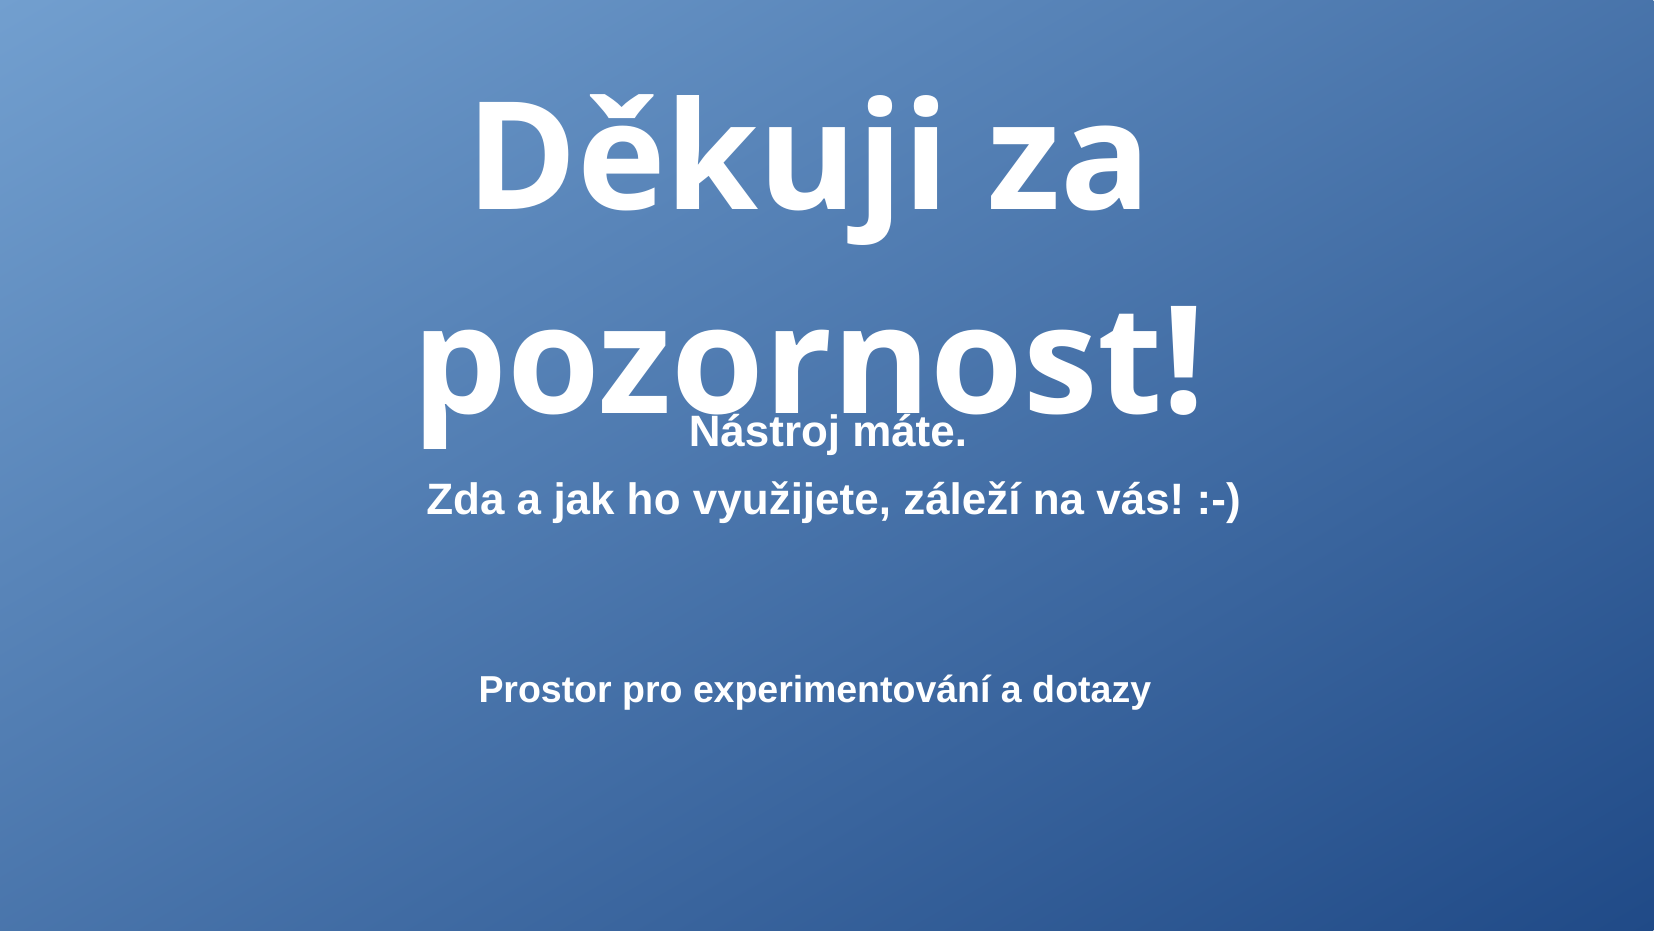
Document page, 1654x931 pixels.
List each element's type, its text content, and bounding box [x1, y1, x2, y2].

text_box Prostor pro experimentování a dotazy [437, 661, 1193, 721]
list Nástroj máte. Zda a jak ho využijete, záleží na vás! :-) [330, 406, 1276, 556]
title Děkuji za pozornost! [64, 128, 1554, 378]
